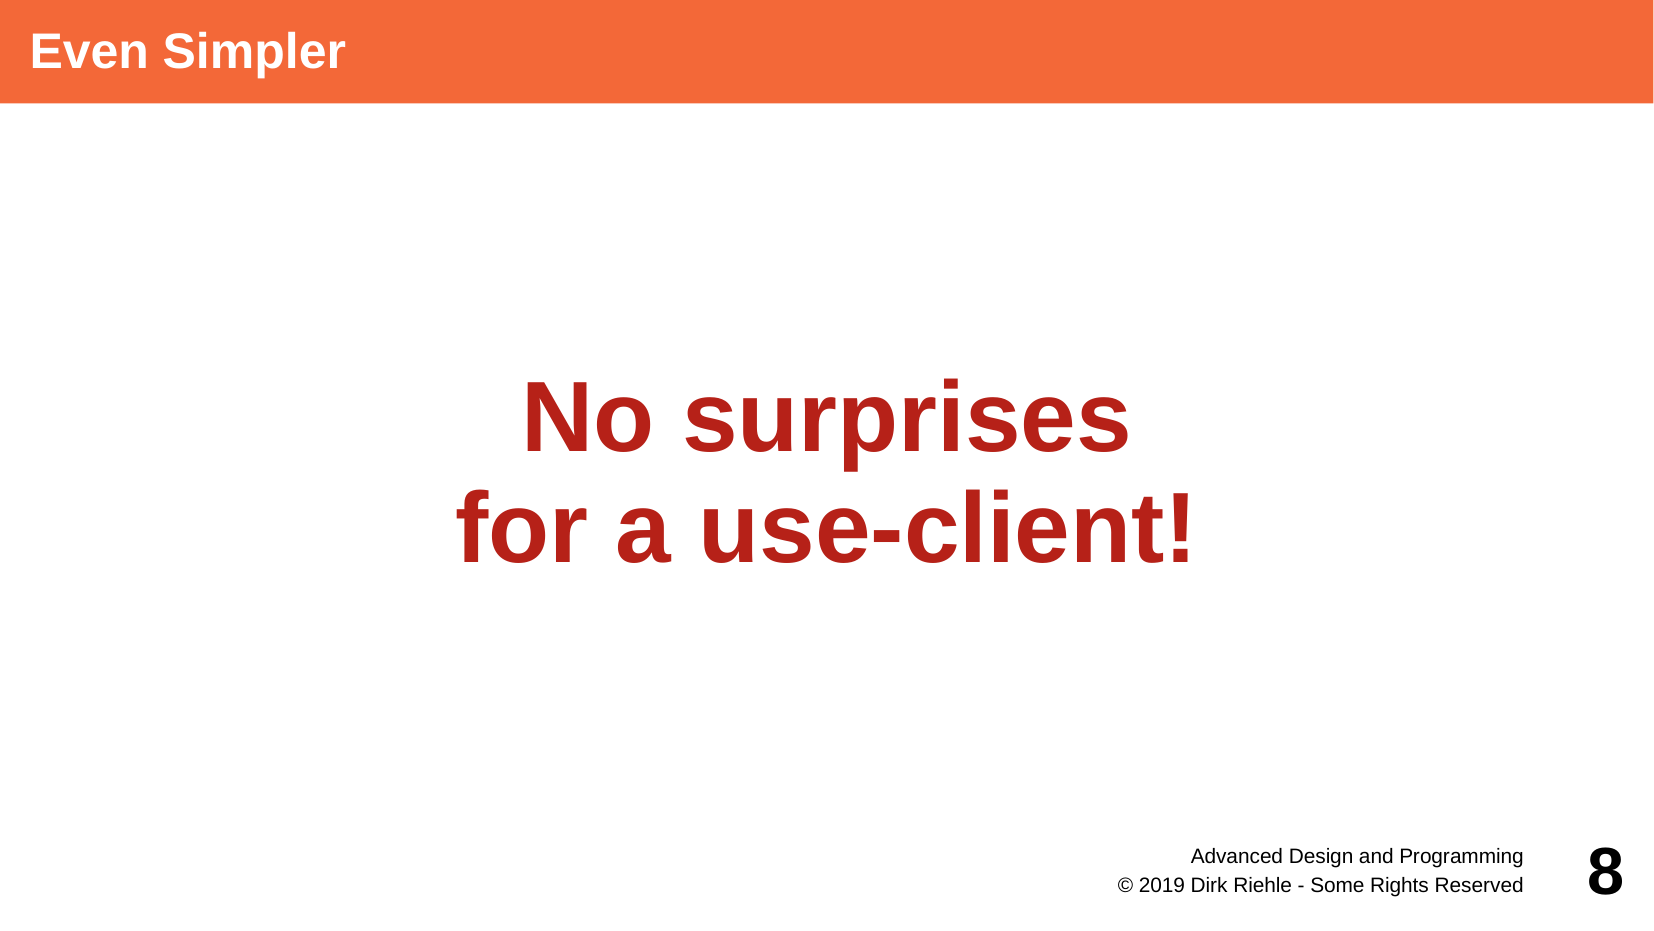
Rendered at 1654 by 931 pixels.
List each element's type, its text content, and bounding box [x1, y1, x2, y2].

title Even Simpler [0, 0, 1654, 104]
subtitle No surprises for a use-client! [29, 132, 1625, 813]
